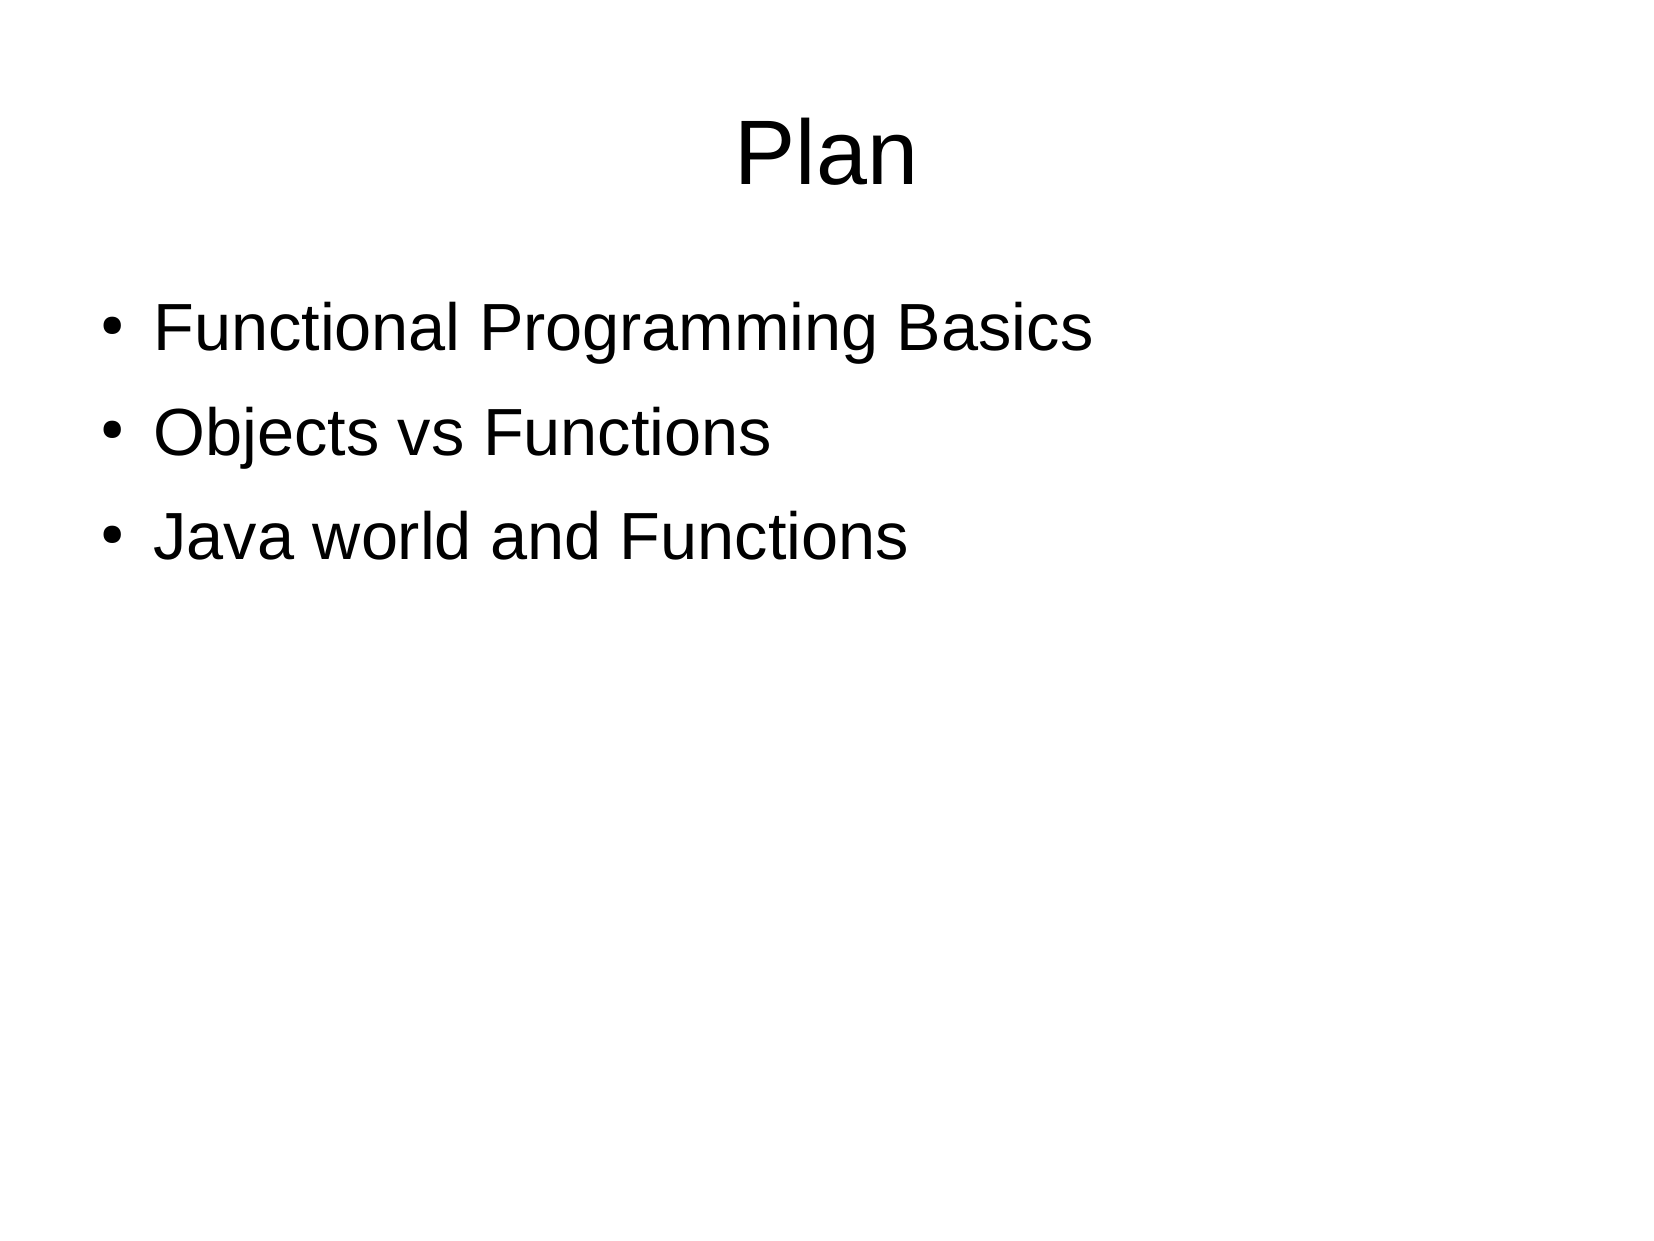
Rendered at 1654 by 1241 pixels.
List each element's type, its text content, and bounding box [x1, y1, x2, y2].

list Functional Programming Basics Objects vs Functions Java world and Functions [82, 290, 1548, 1010]
title Plan [82, 49, 1571, 257]
